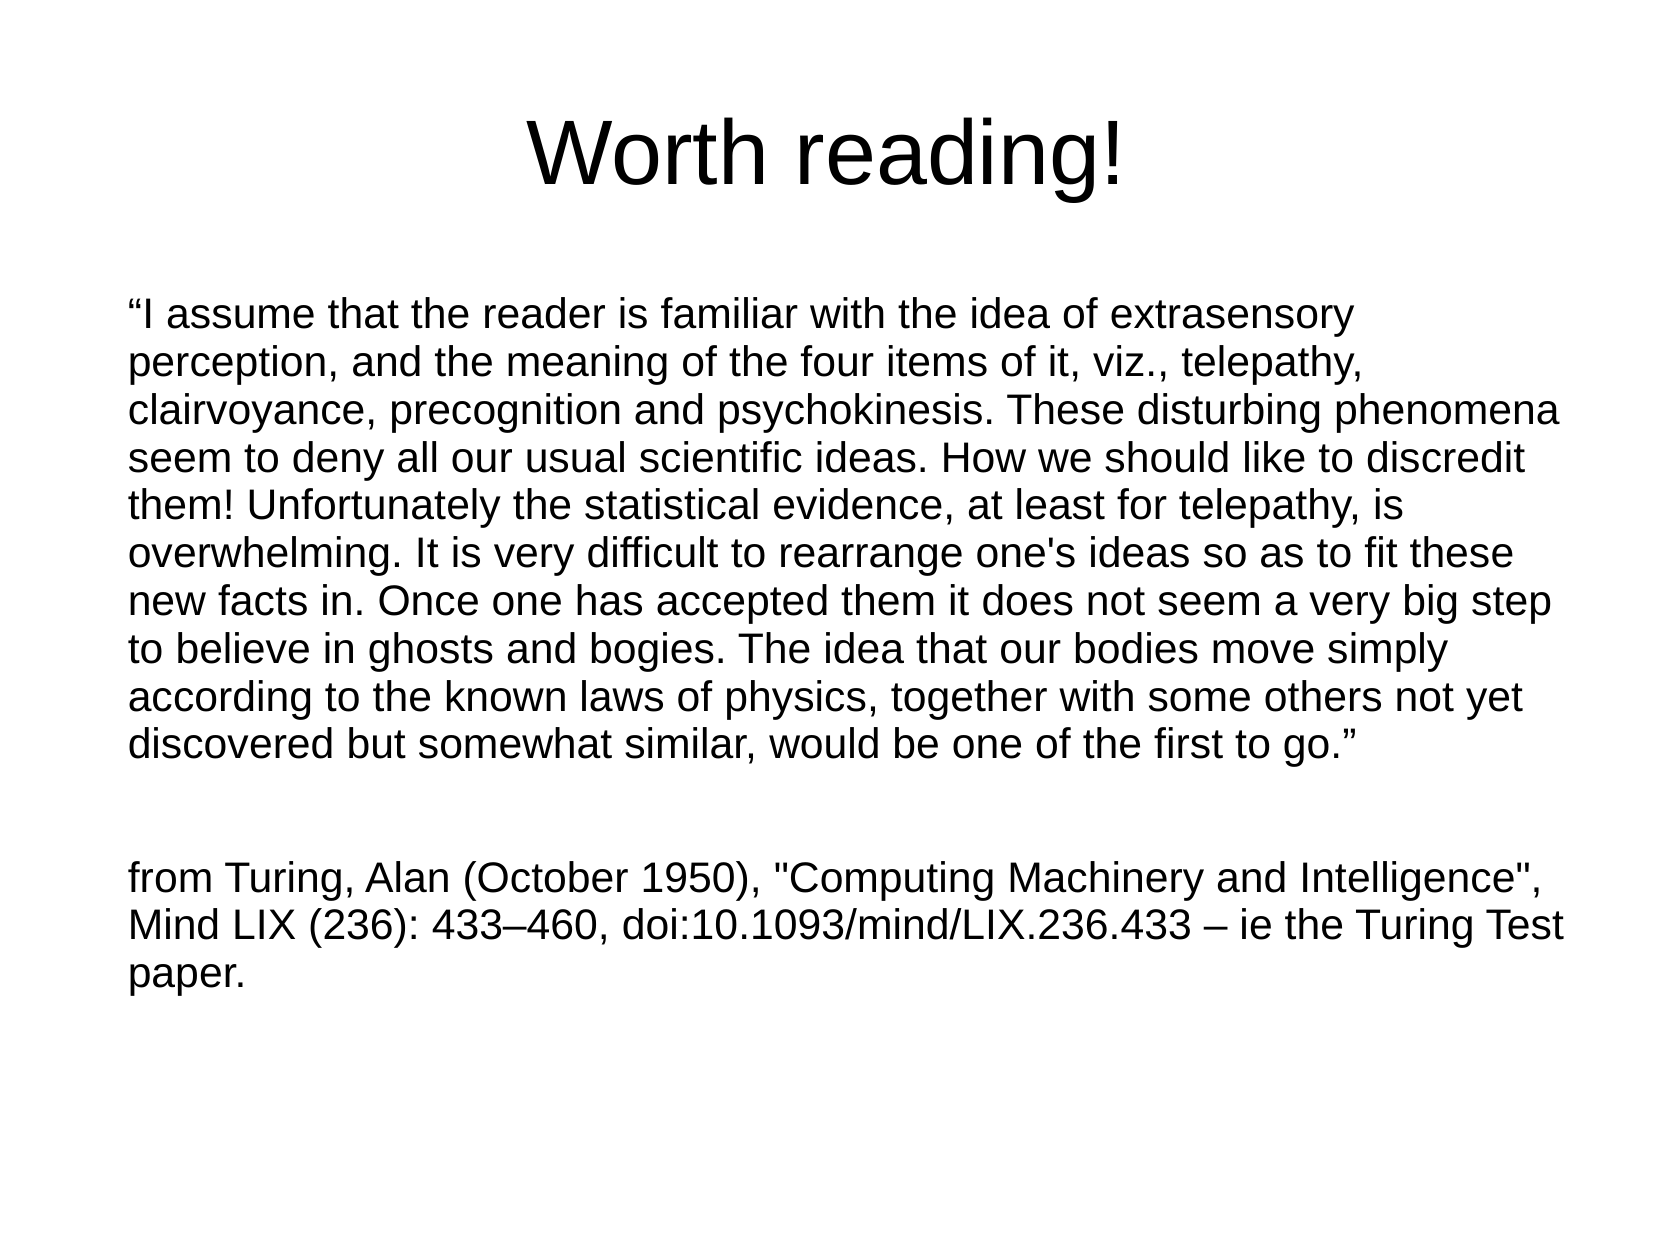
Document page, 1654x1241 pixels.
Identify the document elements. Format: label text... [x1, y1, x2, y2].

list “I assume that the reader is familiar with the idea of extrasensory perception, and the meaning of the four items of it, viz., telepathy, clairvoyance, precognition and psychokinesis. These disturbing phenomena seem to deny all our usual scientific ideas. How we should like to discredit them! Unfortunately the statistical evidence, at least for telepathy, is overwhelming. It is very difficult to rearrange one's ideas so as to fit these new facts in. Once one has accepted them it does not seem a very big step to believe in ghosts and bogies. The idea that our bodies move simply according to the known laws of physics, together with some others not yet discovered but somewhat similar, would be one of the first to go.” from Turing, Alan (October 1950), "Computing Machinery and Intelligence", Mind LIX (236): 433–460, doi:10.1093/mind/LIX.236.433 – ie the Turing Test paper. [82, 290, 1571, 1010]
title Worth reading! [82, 49, 1571, 257]
